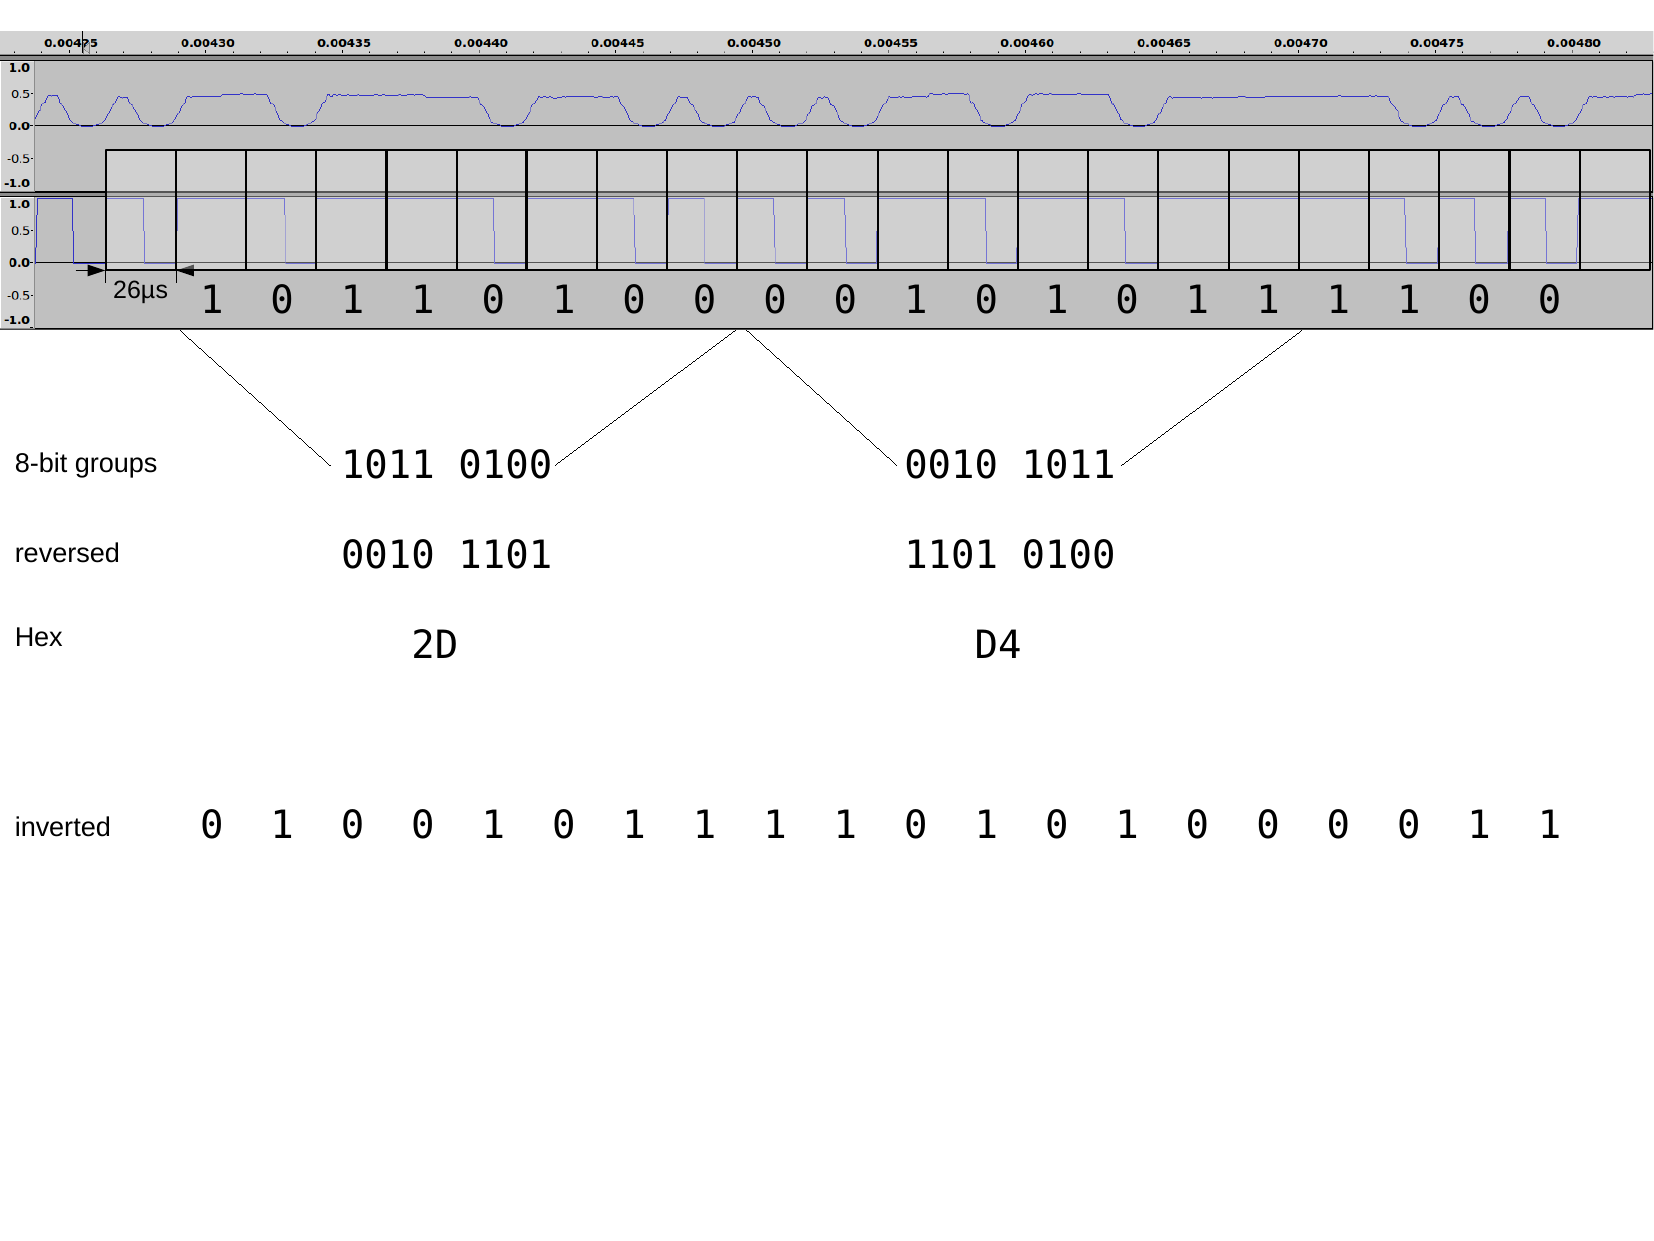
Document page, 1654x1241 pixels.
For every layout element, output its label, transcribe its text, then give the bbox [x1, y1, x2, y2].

text_box 0010 1101 1101 0100 [185, 525, 1625, 586]
text_box 2D D4 [185, 615, 1625, 676]
text_box 1011 0100 0010 1011 [185, 435, 1625, 496]
text_box reversed [0, 530, 136, 576]
text_box inverted [0, 804, 126, 850]
text_box 0 1 0 0 1 0 1 1 1 1 0 1 0 1 0 0 0 0 1 1 [185, 794, 1625, 856]
text_box 1 0 1 1 0 1 0 0 0 0 1 0 1 0 1 1 1 1 0 0 [185, 270, 1625, 331]
text_box Hex [0, 615, 136, 661]
text_box [105, 150, 1650, 271]
text_box 8-bit groups [0, 440, 181, 486]
picture [0, 31, 1654, 331]
